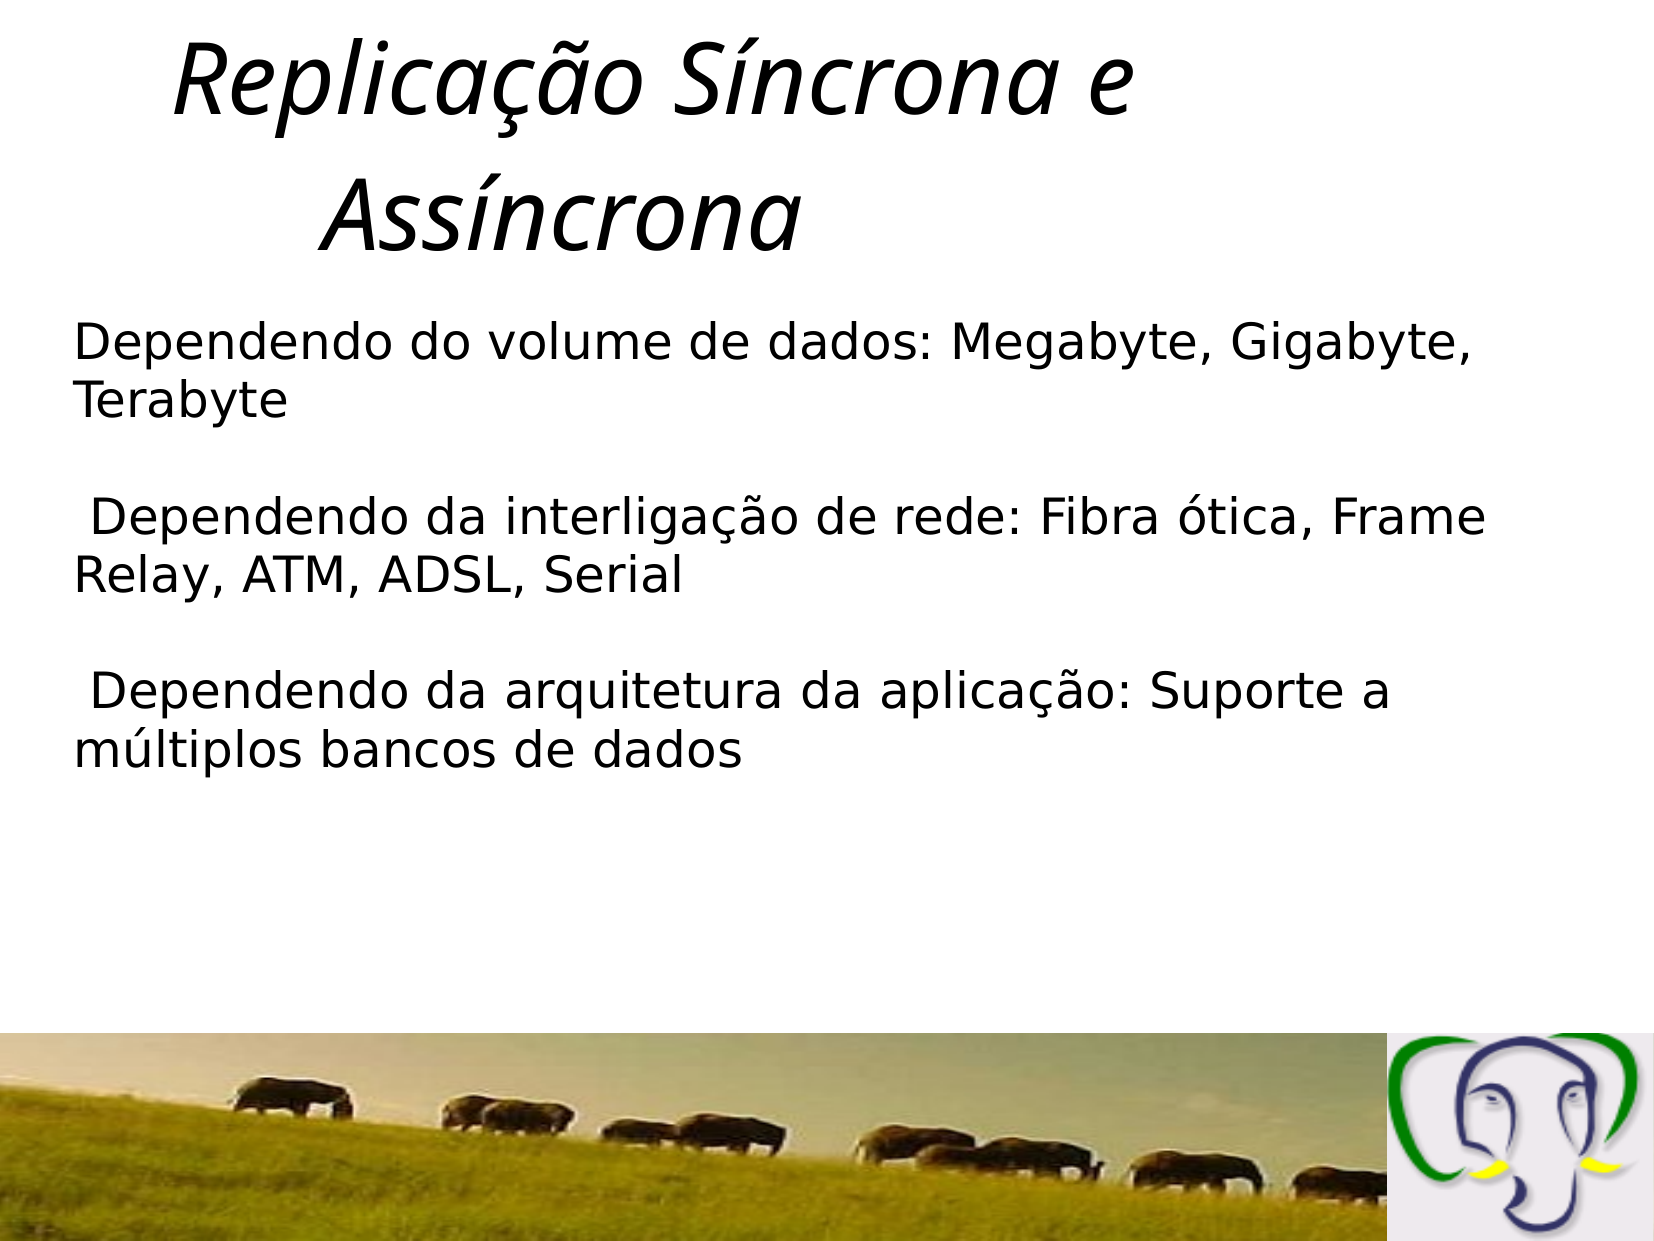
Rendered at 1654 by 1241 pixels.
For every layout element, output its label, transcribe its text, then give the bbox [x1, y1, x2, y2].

text_box Dependendo do volume de dados: Megabyte, Gigabyte, Terabyte Dependendo da interligação de rede: Fibra ótica, Frame Relay, ATM, ADSL, Serial Dependendo da arquitetura da aplicação: Suporte a múltiplos bancos de dados [59, 247, 1595, 961]
picture [0, 1033, 1654, 1241]
text_box Replicação Síncrona e Assíncrona [0, 0, 1654, 248]
